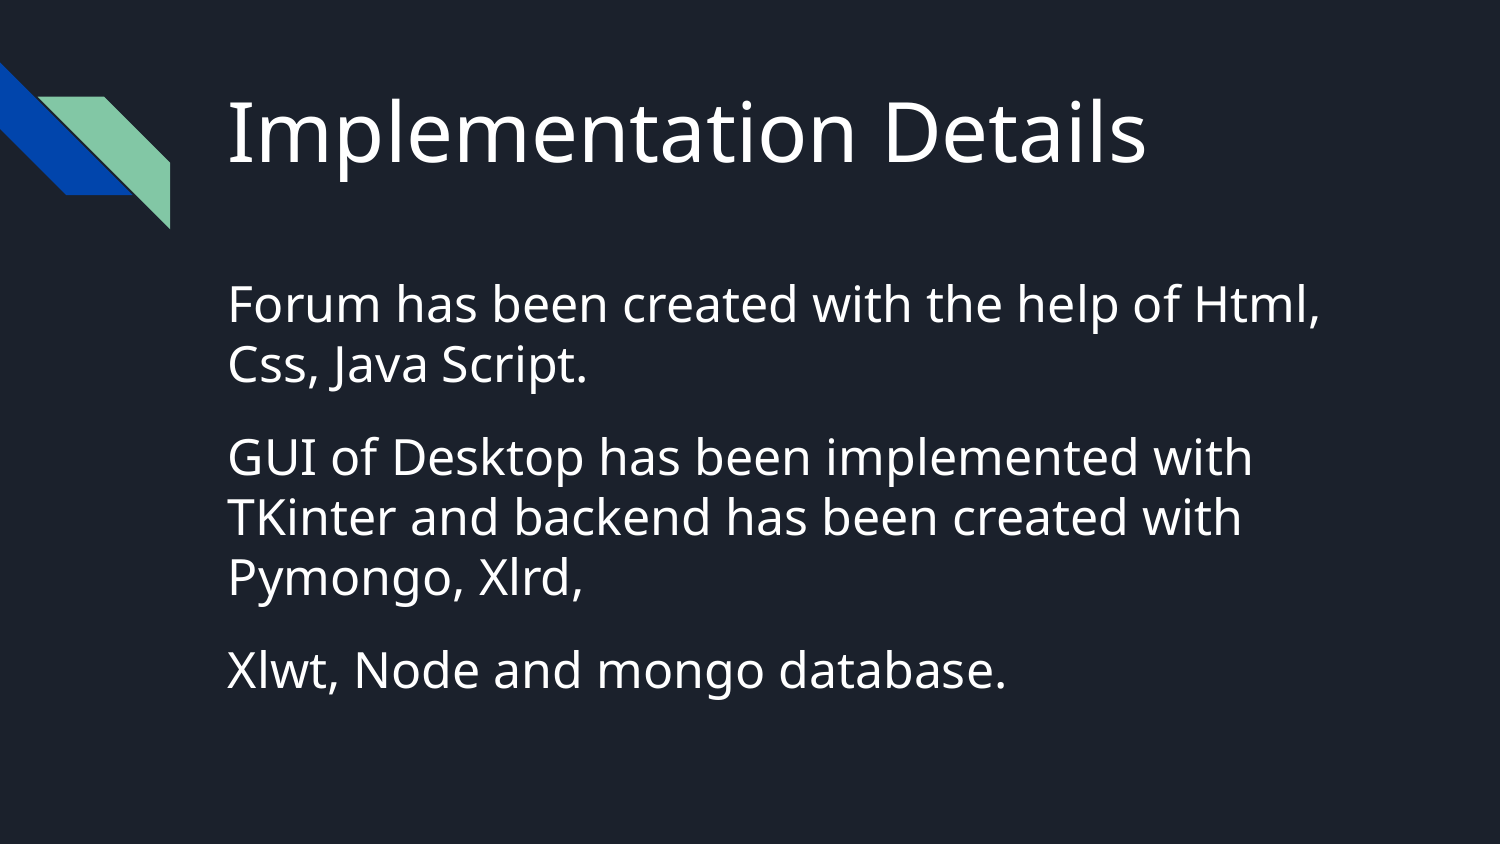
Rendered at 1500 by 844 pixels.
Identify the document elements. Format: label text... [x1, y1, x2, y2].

list Forum has been created with the help of Html, Css, Java Script. GUI of Desktop has been implemented with TKinter and backend has been created with Pymongo, Xlrd, Xlwt, Node and mongo database. [212, 257, 1368, 735]
title Implementation Details [212, 64, 1368, 215]
